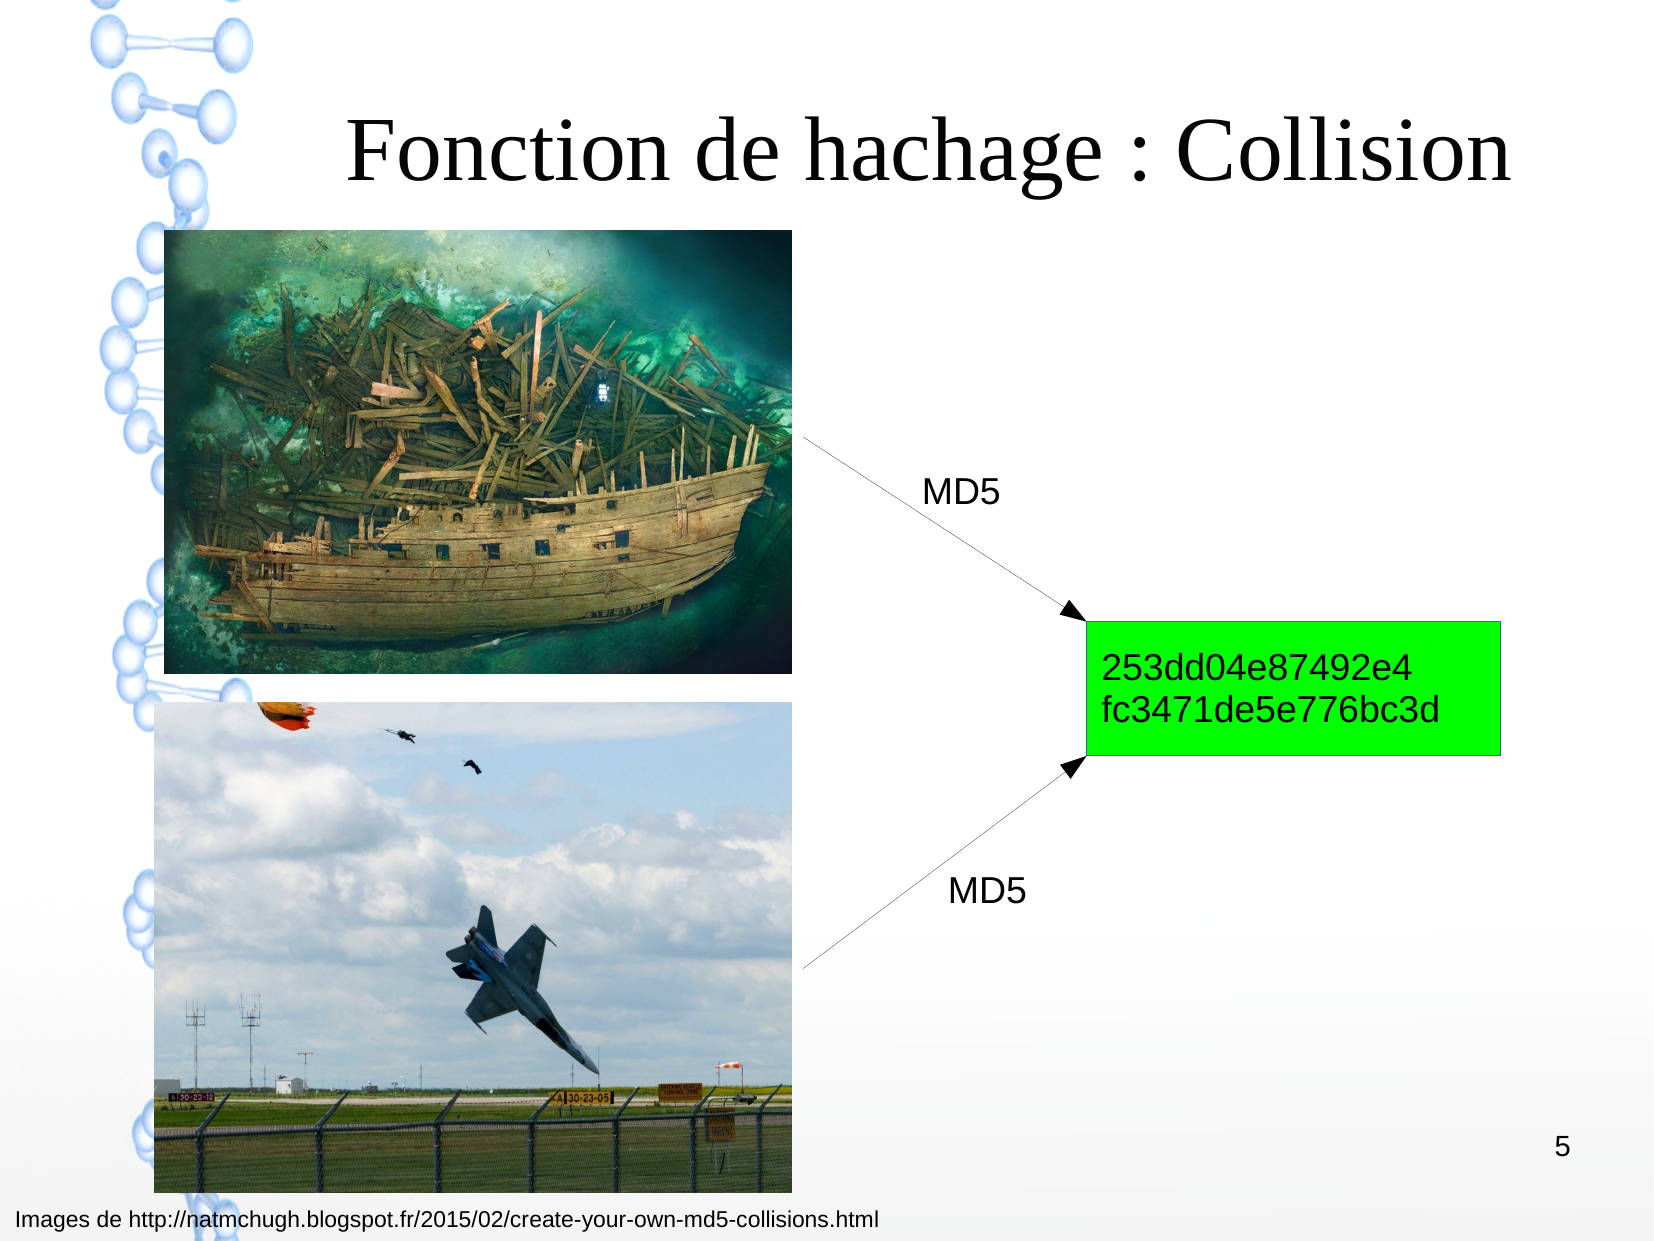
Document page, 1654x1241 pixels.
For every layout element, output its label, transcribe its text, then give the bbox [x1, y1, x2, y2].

text_box Images de http://natmchugh.blogspot.fr/2015/02/create-your-own-md5-collisions.html [0, 1199, 895, 1241]
text_box MD5 [907, 462, 1016, 520]
title Fonction de hachage : Collision [265, 47, 1595, 252]
text_box 253dd04e87492e4 fc3471de5e776bc3d [1086, 621, 1501, 756]
picture [0, 0, 1654, 1241]
text_box MD5 [933, 862, 1042, 920]
